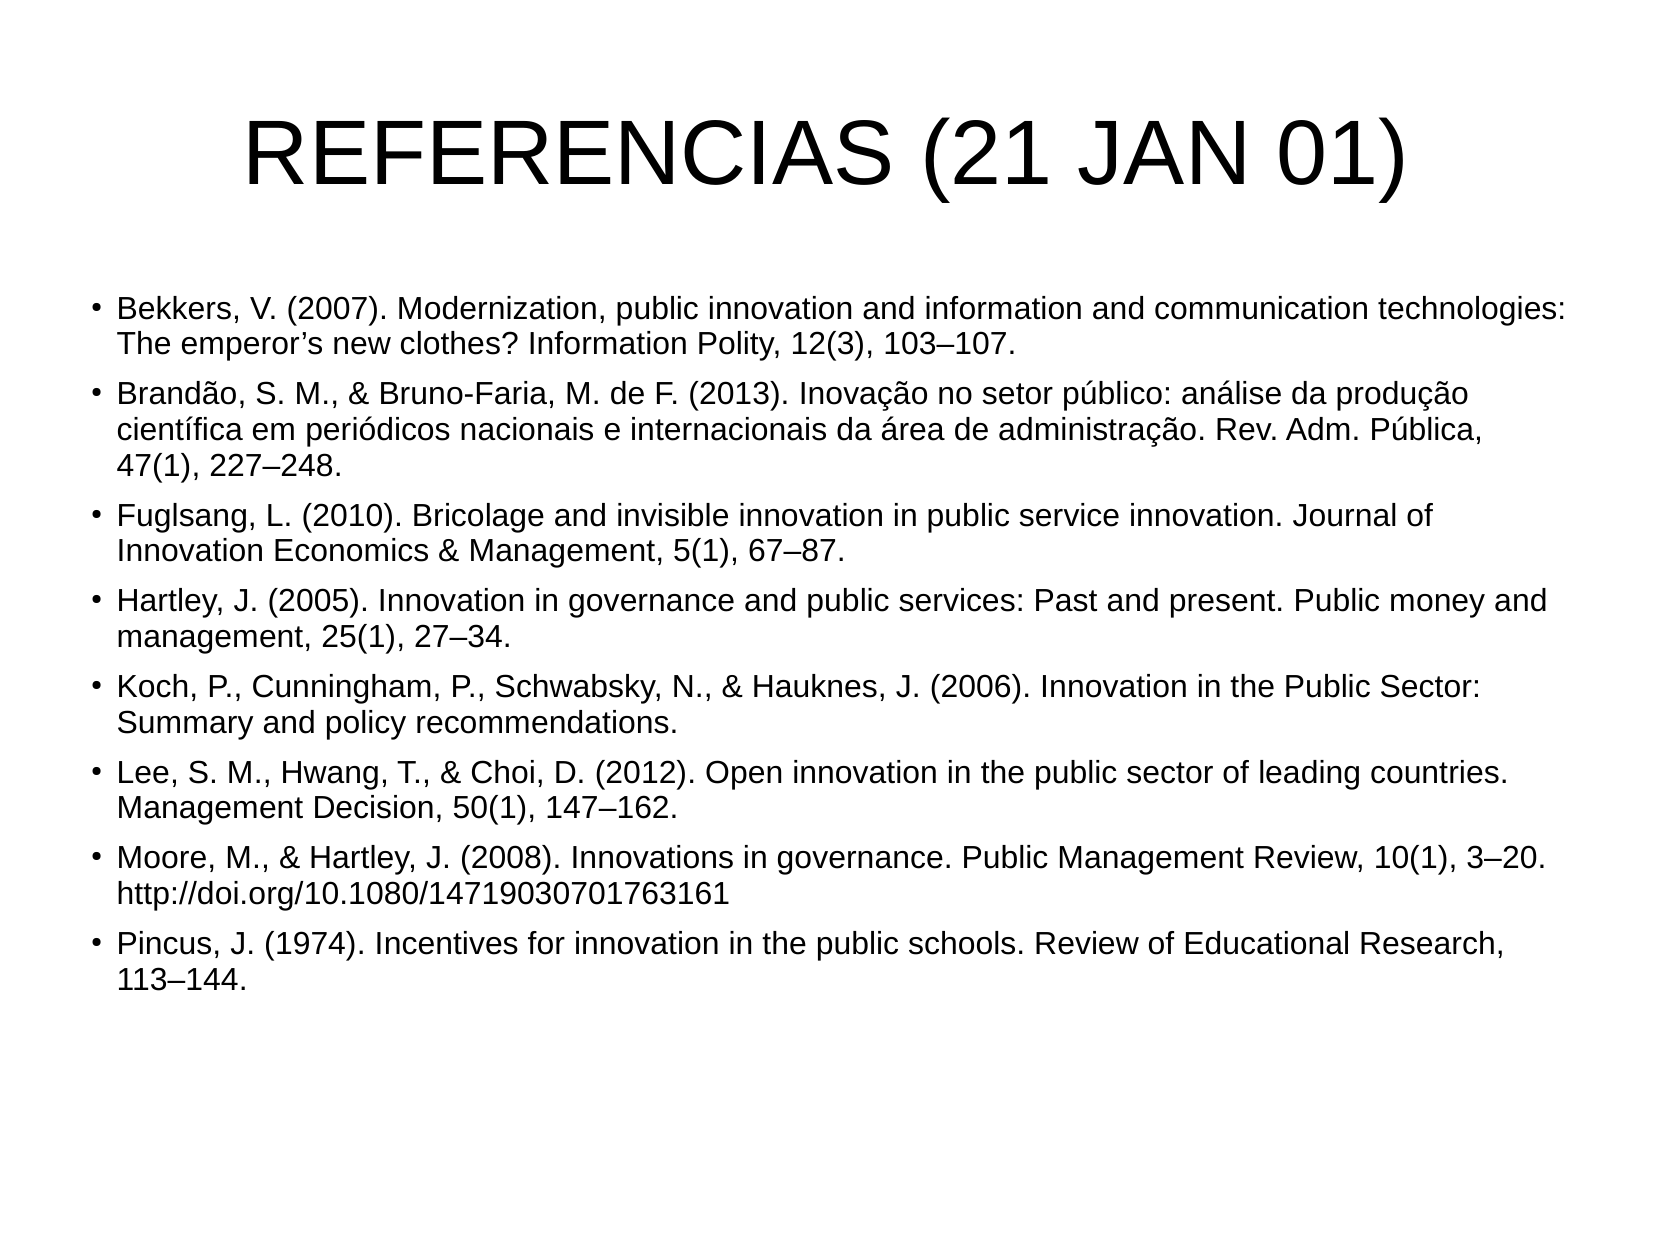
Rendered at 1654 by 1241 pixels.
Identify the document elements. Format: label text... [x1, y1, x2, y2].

list Bekkers, V. (2007). Modernization, public innovation and information and communication technologies: The emperor’s new clothes? Information Polity, 12(3), 103–107. Brandão, S. M., & Bruno-Faria, M. de F. (2013). Inovação no setor público: análise da produção científica em periódicos nacionais e internacionais da área de administração. Rev. Adm. Pública, 47(1), 227–248. Fuglsang, L. (2010). Bricolage and invisible innovation in public service innovation. Journal of Innovation Economics & Management, 5(1), 67–87. Hartley, J. (2005). Innovation in governance and public services: Past and present. Public money and management, 25(1), 27–34. Koch, P., Cunningham, P., Schwabsky, N., & Hauknes, J. (2006). Innovation in the Public Sector: Summary and policy recommendations. Lee, S. M., Hwang, T., & Choi, D. (2012). Open innovation in the public sector of leading countries. Management Decision, 50(1), 147–162. Moore, M., & Hartley, J. (2008). Innovations in governance. Public Management Review, 10(1), 3–20. http://doi.org/10.1080/14719030701763161 Pincus, J. (1974). Incentives for innovation in the public schools. Review of Educational Research, 113–144. [82, 290, 1571, 1010]
title REFERENCIAS (21 JAN 01) [82, 49, 1571, 257]
